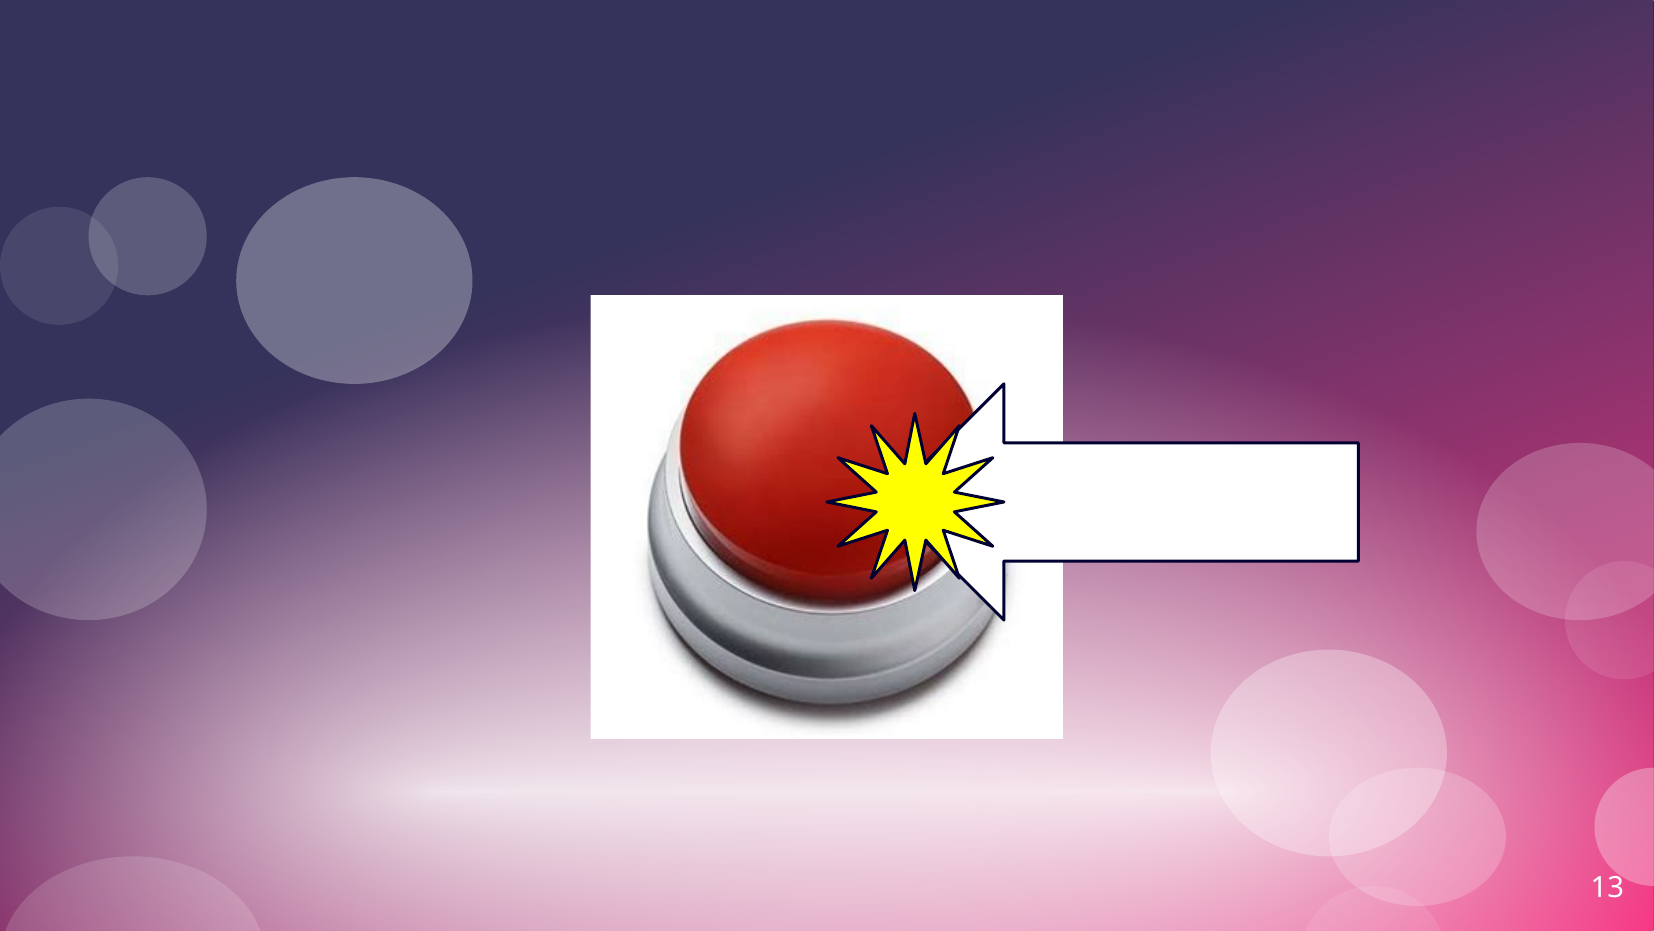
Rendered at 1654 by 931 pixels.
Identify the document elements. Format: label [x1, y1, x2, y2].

picture [590, 295, 1063, 739]
text_box [826, 383, 1359, 621]
